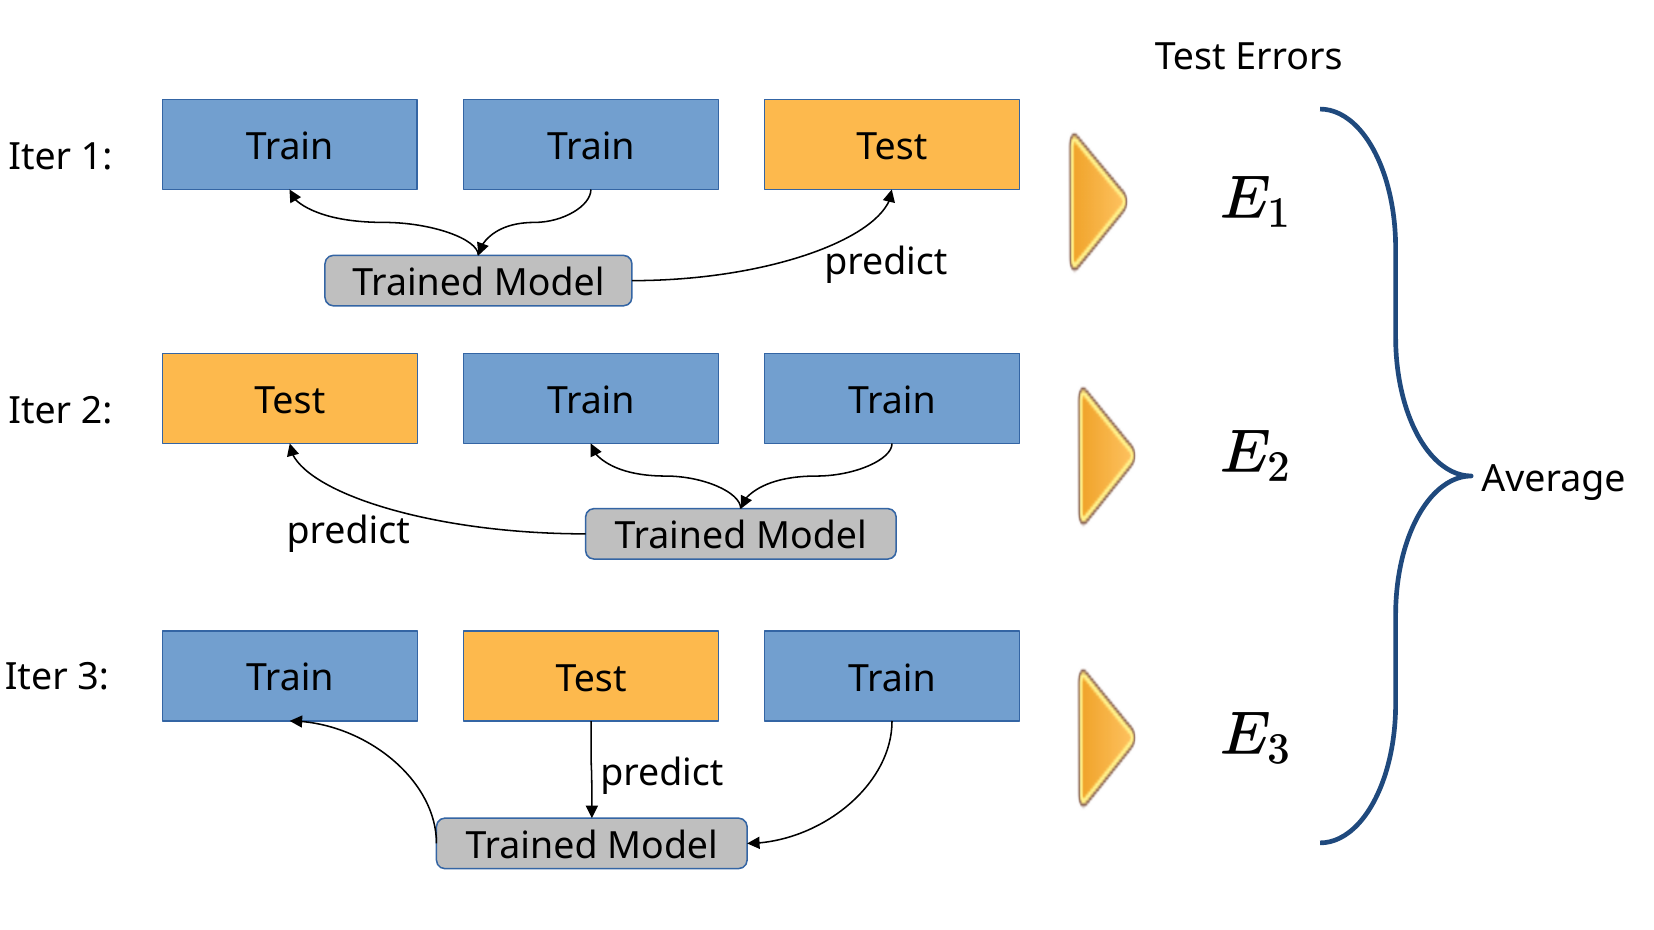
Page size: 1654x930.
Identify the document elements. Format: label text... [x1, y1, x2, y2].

text_box Train [162, 99, 417, 189]
text_box Train [765, 631, 1020, 721]
text_box Iter 1: [0, 124, 144, 184]
text_box Train [464, 353, 718, 443]
text_box Iter 2: [0, 378, 144, 438]
text_box Test [464, 631, 718, 721]
text_box Trained Model [436, 818, 748, 869]
text_box Test [162, 353, 417, 443]
picture [1220, 424, 1296, 487]
text_box Test Errors [1081, 24, 1417, 84]
text_box predict [271, 498, 437, 558]
picture [1065, 124, 1130, 279]
text_box Test [765, 99, 1019, 189]
text_box Trained Model [324, 255, 632, 306]
text_box Train [463, 99, 718, 189]
text_box predict [585, 740, 751, 799]
text_box Train [162, 631, 417, 721]
picture [1074, 660, 1138, 815]
text_box Iter 3: [0, 644, 140, 704]
text_box Train [765, 353, 1020, 443]
picture [1220, 706, 1296, 769]
text_box predict [809, 229, 975, 289]
picture [1074, 378, 1138, 533]
text_box Trained Model [585, 508, 897, 560]
text_box Average [1466, 430, 1654, 521]
text_box predict [362, 498, 437, 519]
picture [1220, 170, 1296, 233]
